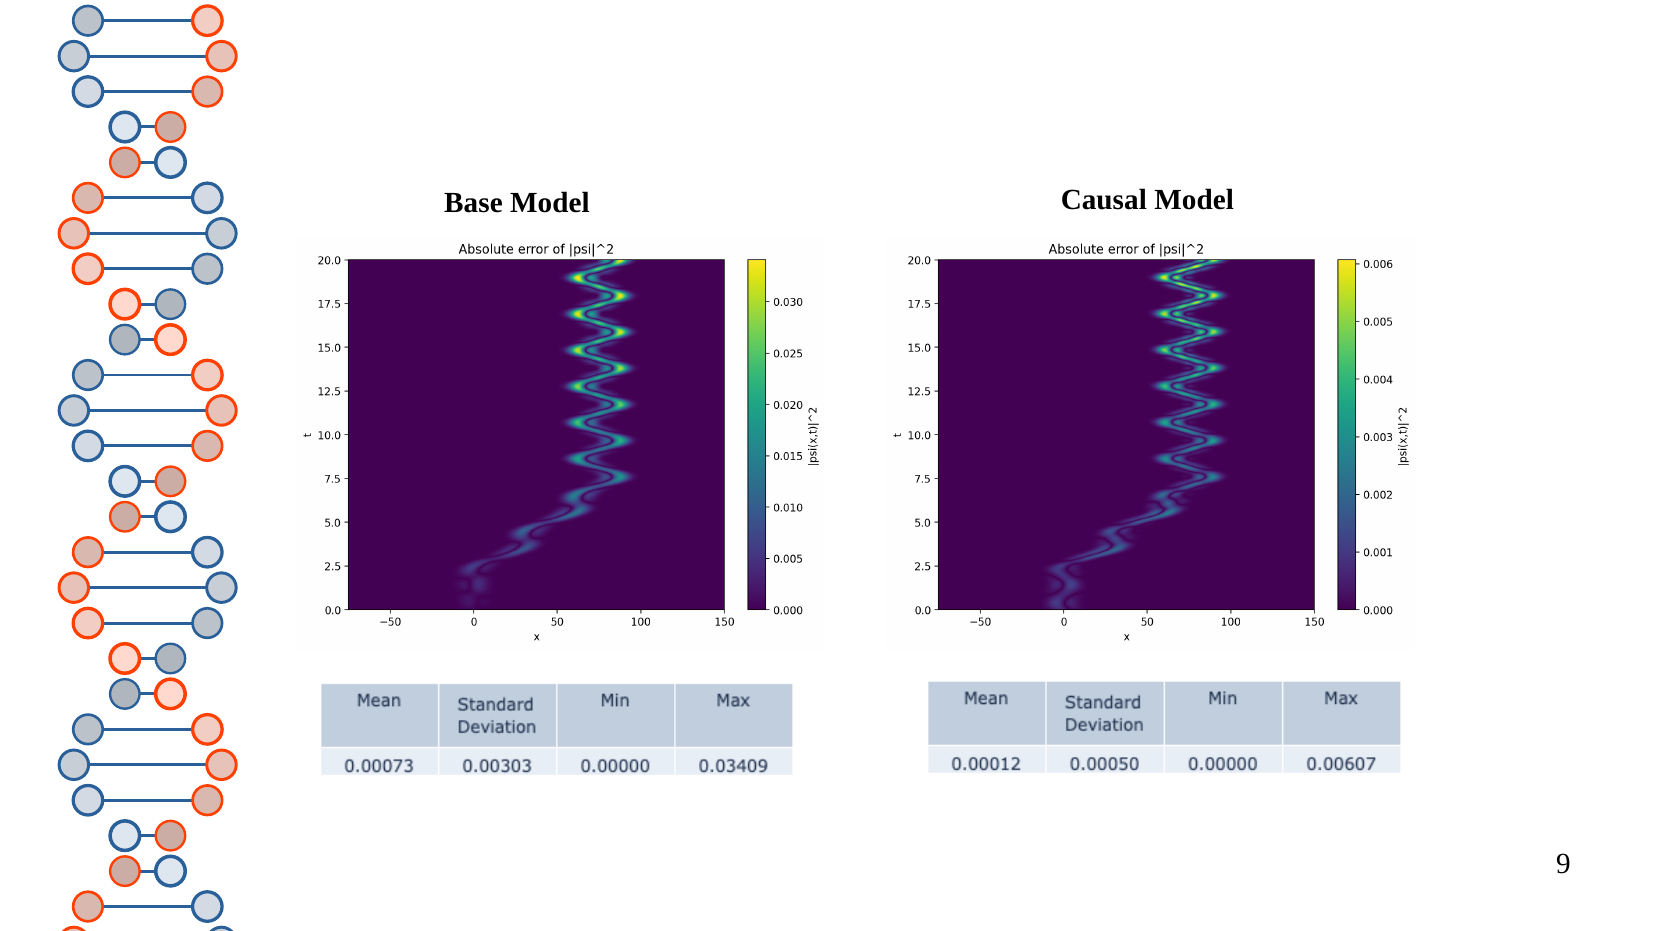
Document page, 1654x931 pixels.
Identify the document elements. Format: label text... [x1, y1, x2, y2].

picture [295, 236, 825, 650]
picture [916, 668, 1420, 794]
picture [309, 673, 805, 789]
picture [885, 236, 1415, 650]
text_box Base Model [429, 178, 611, 226]
text_box Causal Model [1046, 175, 1259, 223]
